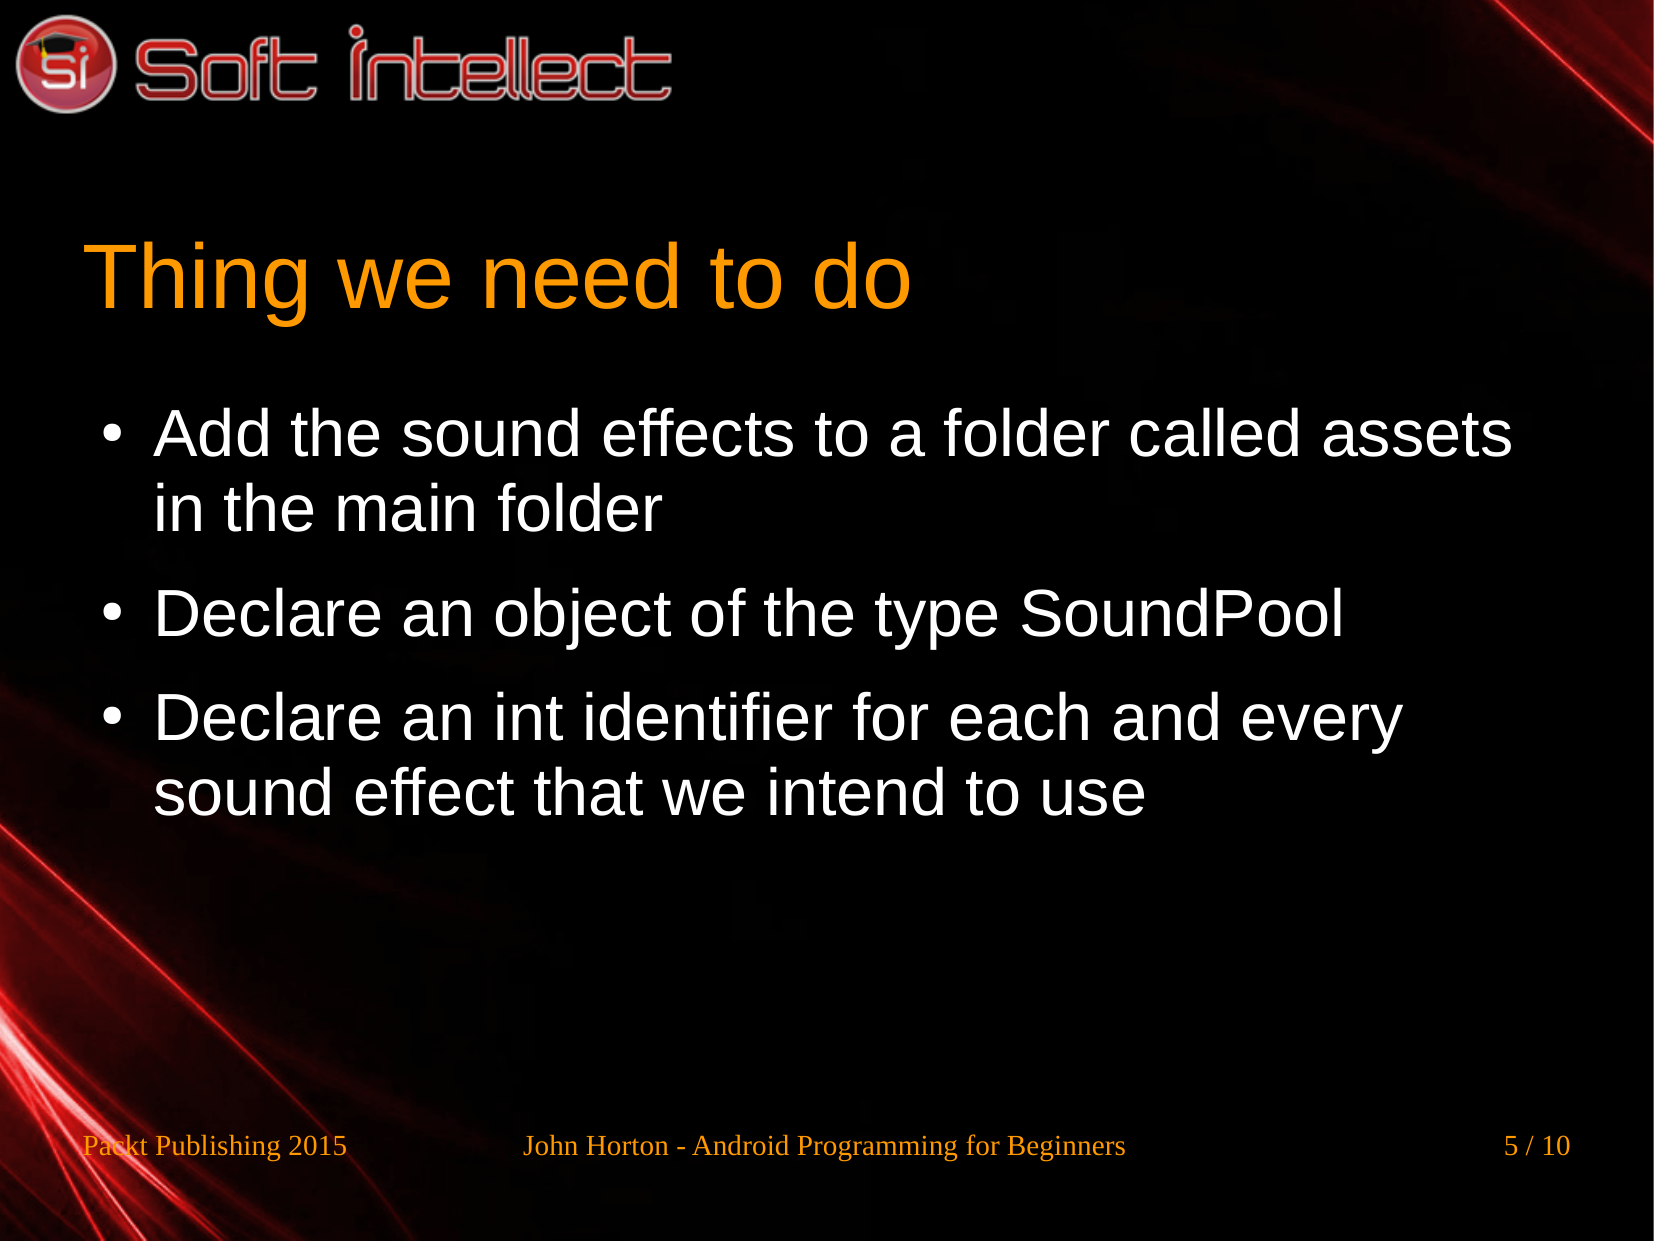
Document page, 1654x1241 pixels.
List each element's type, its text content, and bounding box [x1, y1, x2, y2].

title Thing we need to do [82, 173, 1571, 381]
picture [0, 0, 1654, 1241]
list Add the sound effects to a folder called assets in the main folder Declare an object of the type SoundPool Declare an int identifier for each and every sound effect that we intend to use [82, 396, 1571, 1116]
